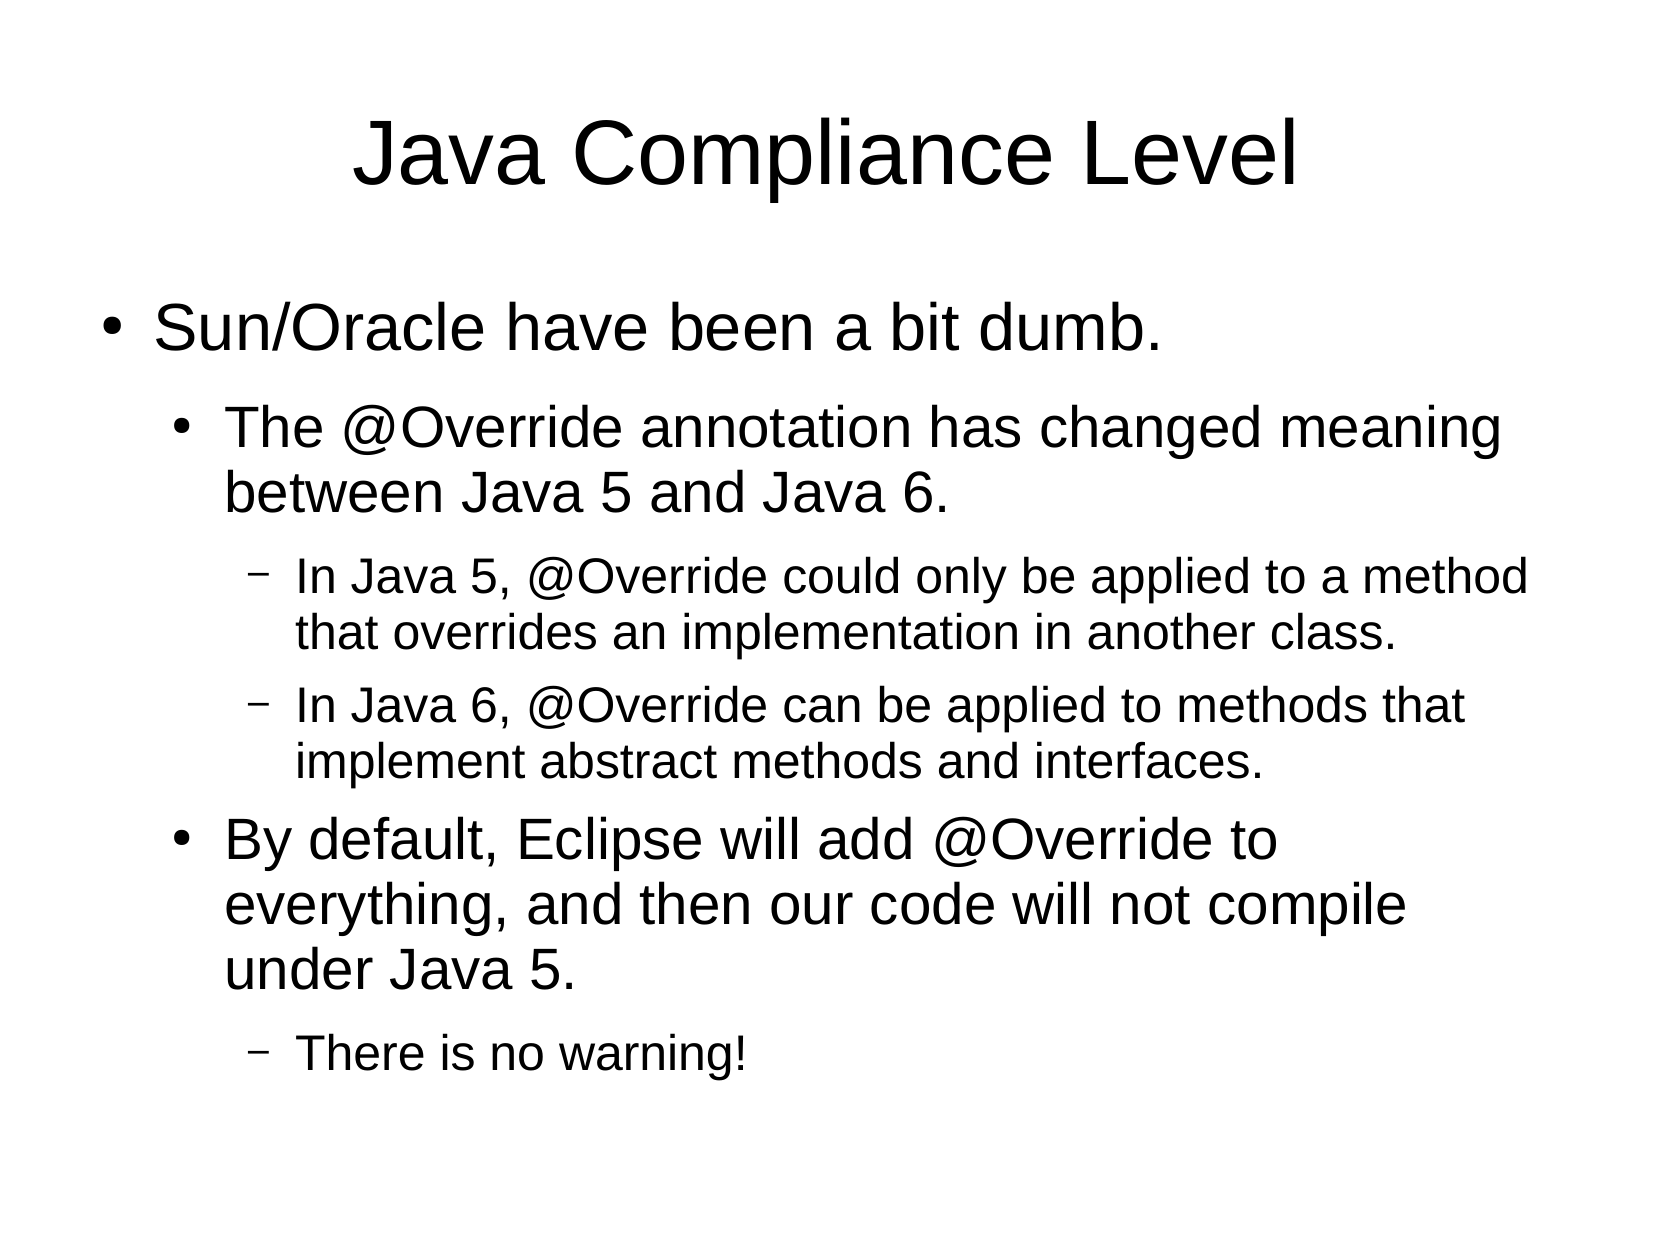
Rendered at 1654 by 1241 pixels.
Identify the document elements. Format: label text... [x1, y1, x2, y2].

list Sun/Oracle have been a bit dumb. The @Override annotation has changed meaning between Java 5 and Java 6. In Java 5, @Override could only be applied to a method that overrides an implementation in another class. In Java 6, @Override can be applied to methods that implement abstract methods and interfaces. By default, Eclipse will add @Override to everything, and then our code will not compile under Java 5. There is no warning! [82, 290, 1571, 1109]
title Java Compliance Level [82, 49, 1571, 257]
